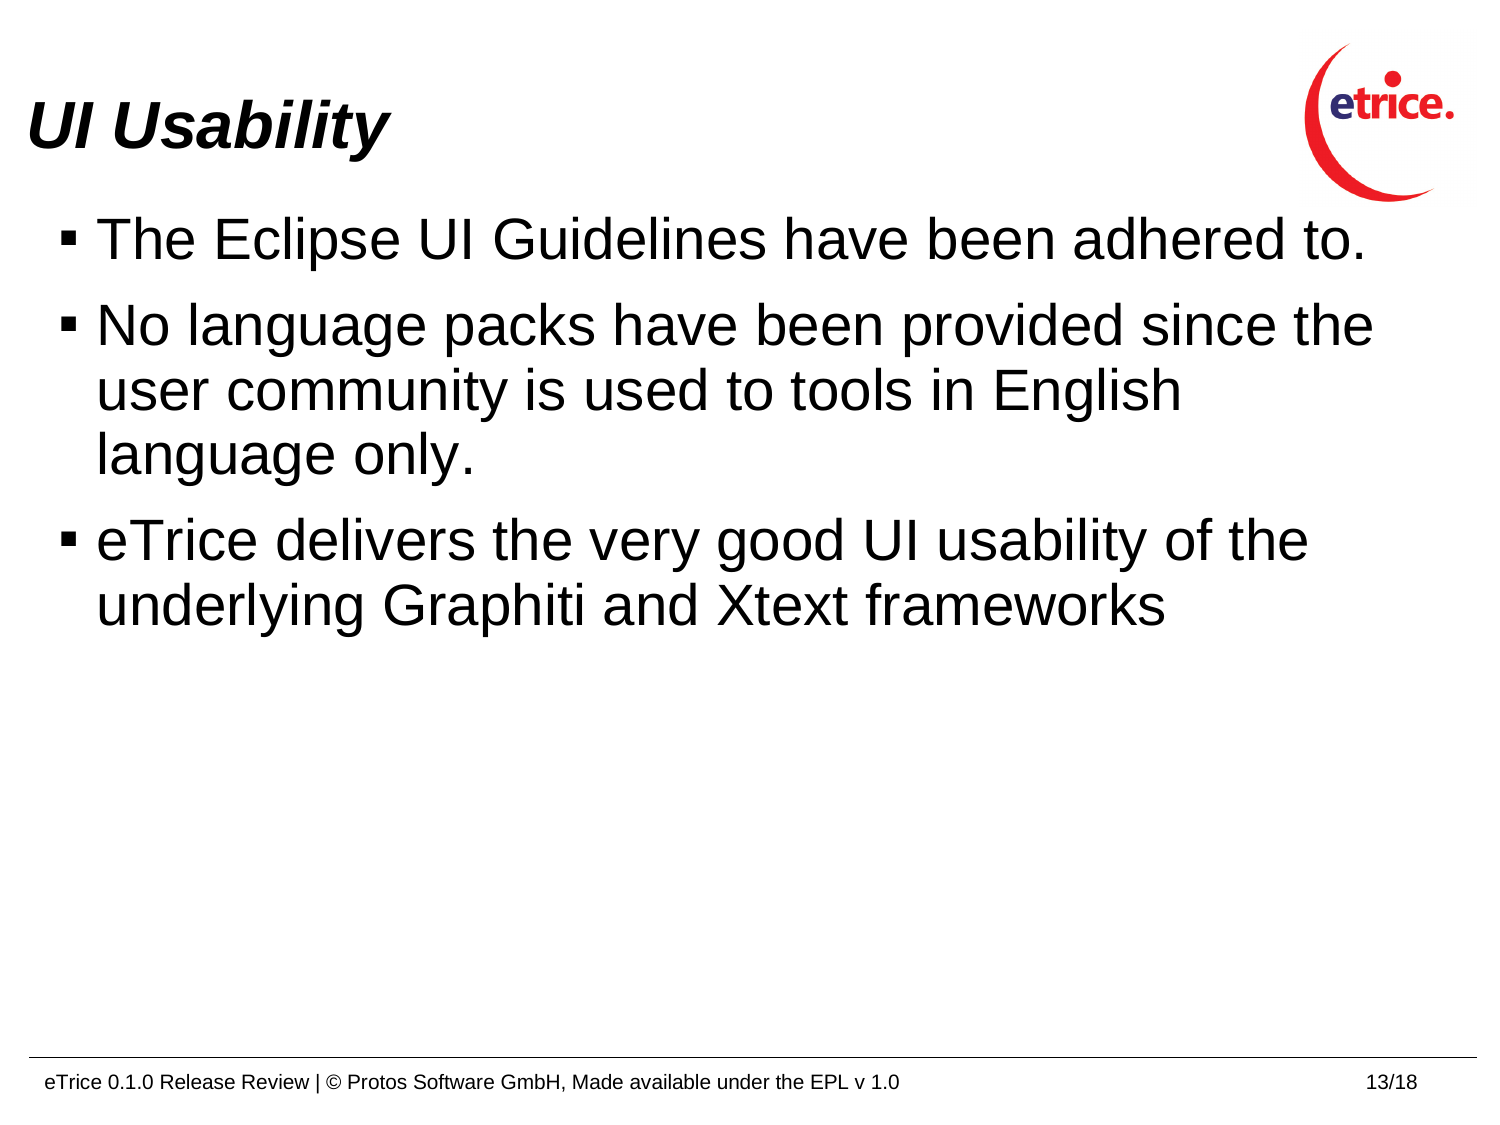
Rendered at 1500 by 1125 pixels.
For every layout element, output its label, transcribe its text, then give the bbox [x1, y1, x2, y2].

list The Eclipse UI Guidelines have been adhered to. No language packs have been provided since the user community is used to tools in English language only. eTrice delivers the very good UI usability of the underlying Graphiti and Xtext frameworks [59, 206, 1418, 1040]
title UI Usability [26, 84, 1474, 172]
picture [1299, 29, 1477, 207]
